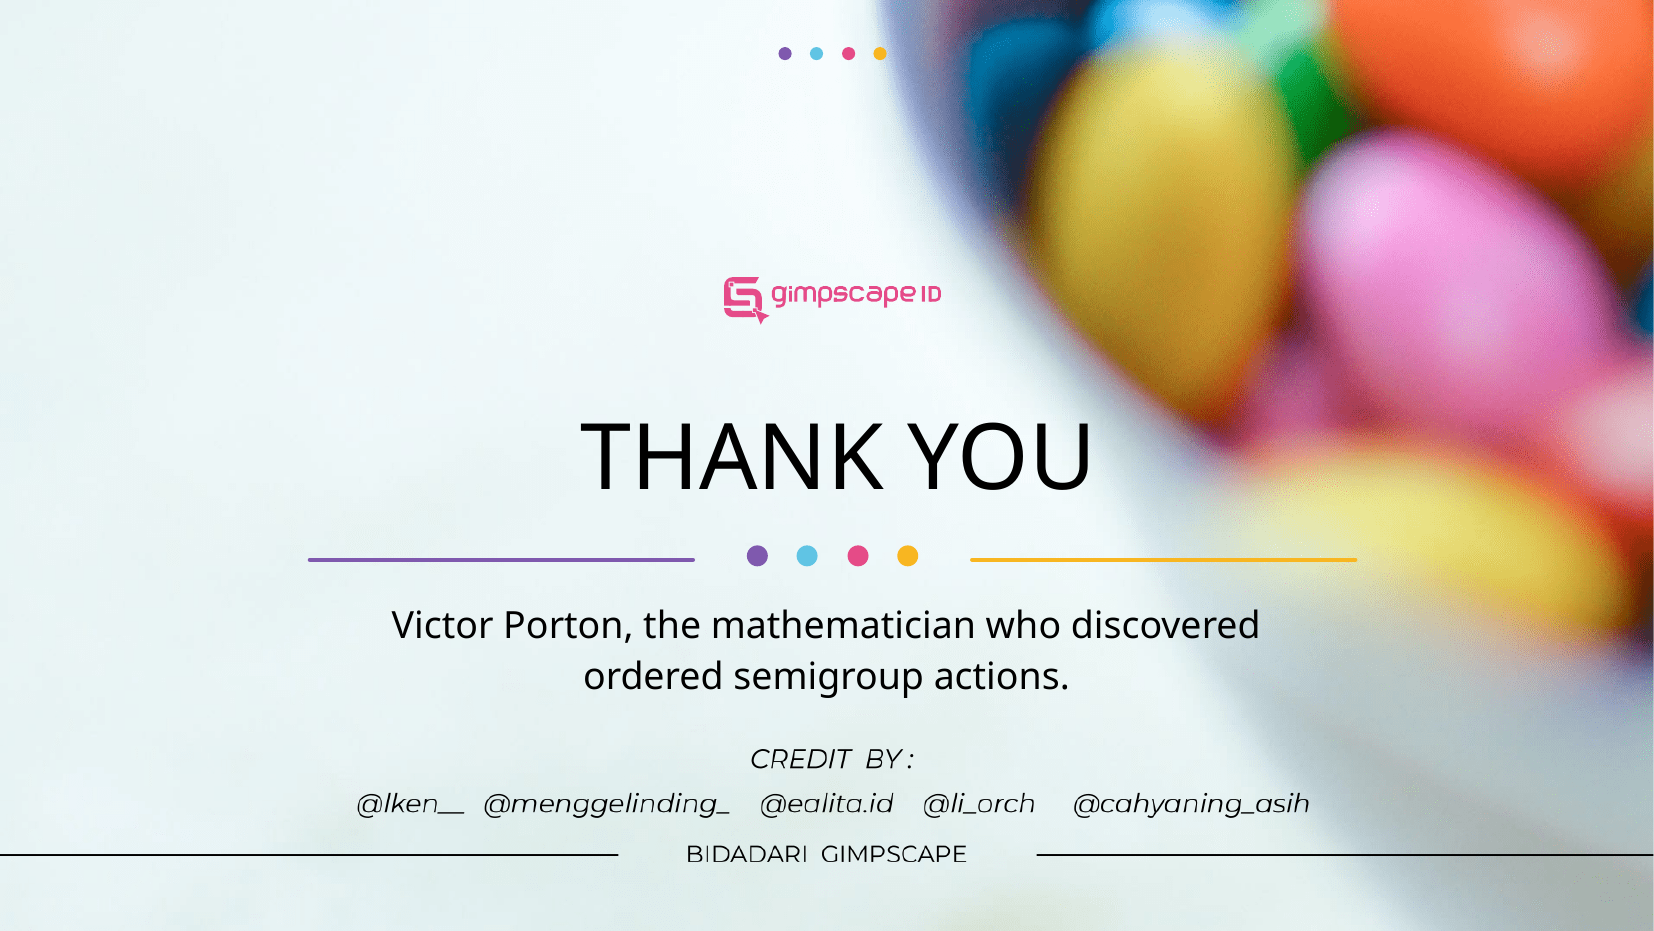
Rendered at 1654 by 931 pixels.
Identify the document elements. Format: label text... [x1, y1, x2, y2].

text_box [847, 545, 869, 567]
text_box [818, 286, 848, 308]
text_box [809, 47, 824, 61]
text_box [849, 286, 865, 302]
text_box [928, 286, 941, 302]
text_box [724, 277, 759, 306]
text_box [866, 286, 882, 302]
text_box Victor Porton, the mathematician who discovered ordered semigroup actions. [797, 620, 857, 680]
text_box [842, 47, 856, 61]
text_box [884, 286, 898, 308]
text_box [778, 47, 792, 61]
text_box [921, 286, 925, 302]
text_box [794, 286, 816, 302]
text_box [796, 545, 818, 567]
text_box [897, 545, 919, 567]
text_box [873, 47, 887, 61]
picture [0, 0, 1654, 931]
text_box [746, 545, 768, 567]
text_box [771, 286, 787, 308]
title THANK YOU [94, 376, 1583, 532]
text_box [724, 288, 770, 325]
text_box [900, 286, 917, 302]
